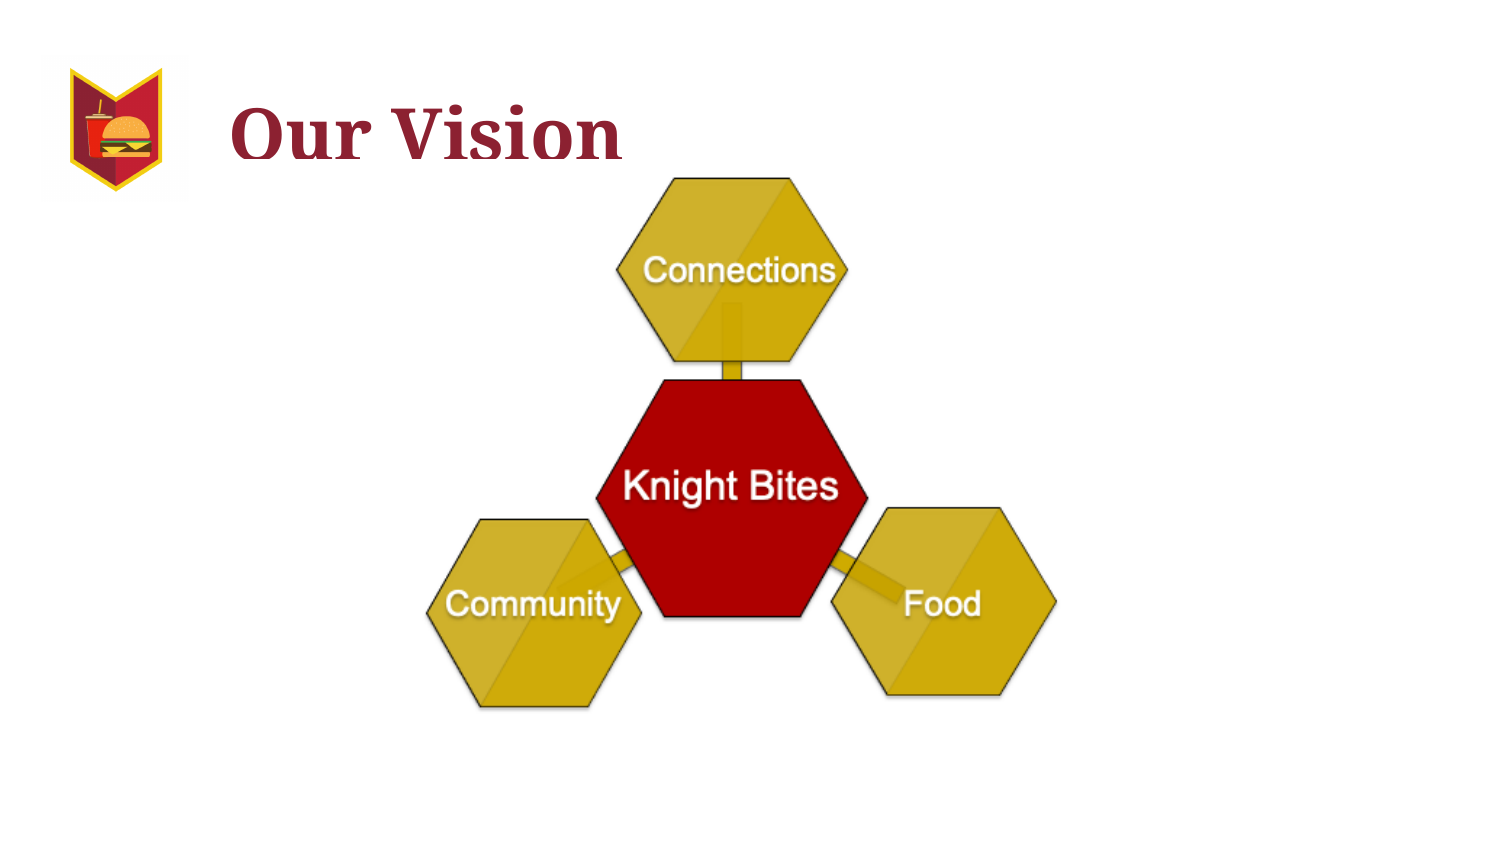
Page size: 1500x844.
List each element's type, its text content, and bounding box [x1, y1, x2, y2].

picture [213, 159, 1250, 844]
picture [41, 55, 189, 203]
title Our Vision [213, 72, 1449, 160]
